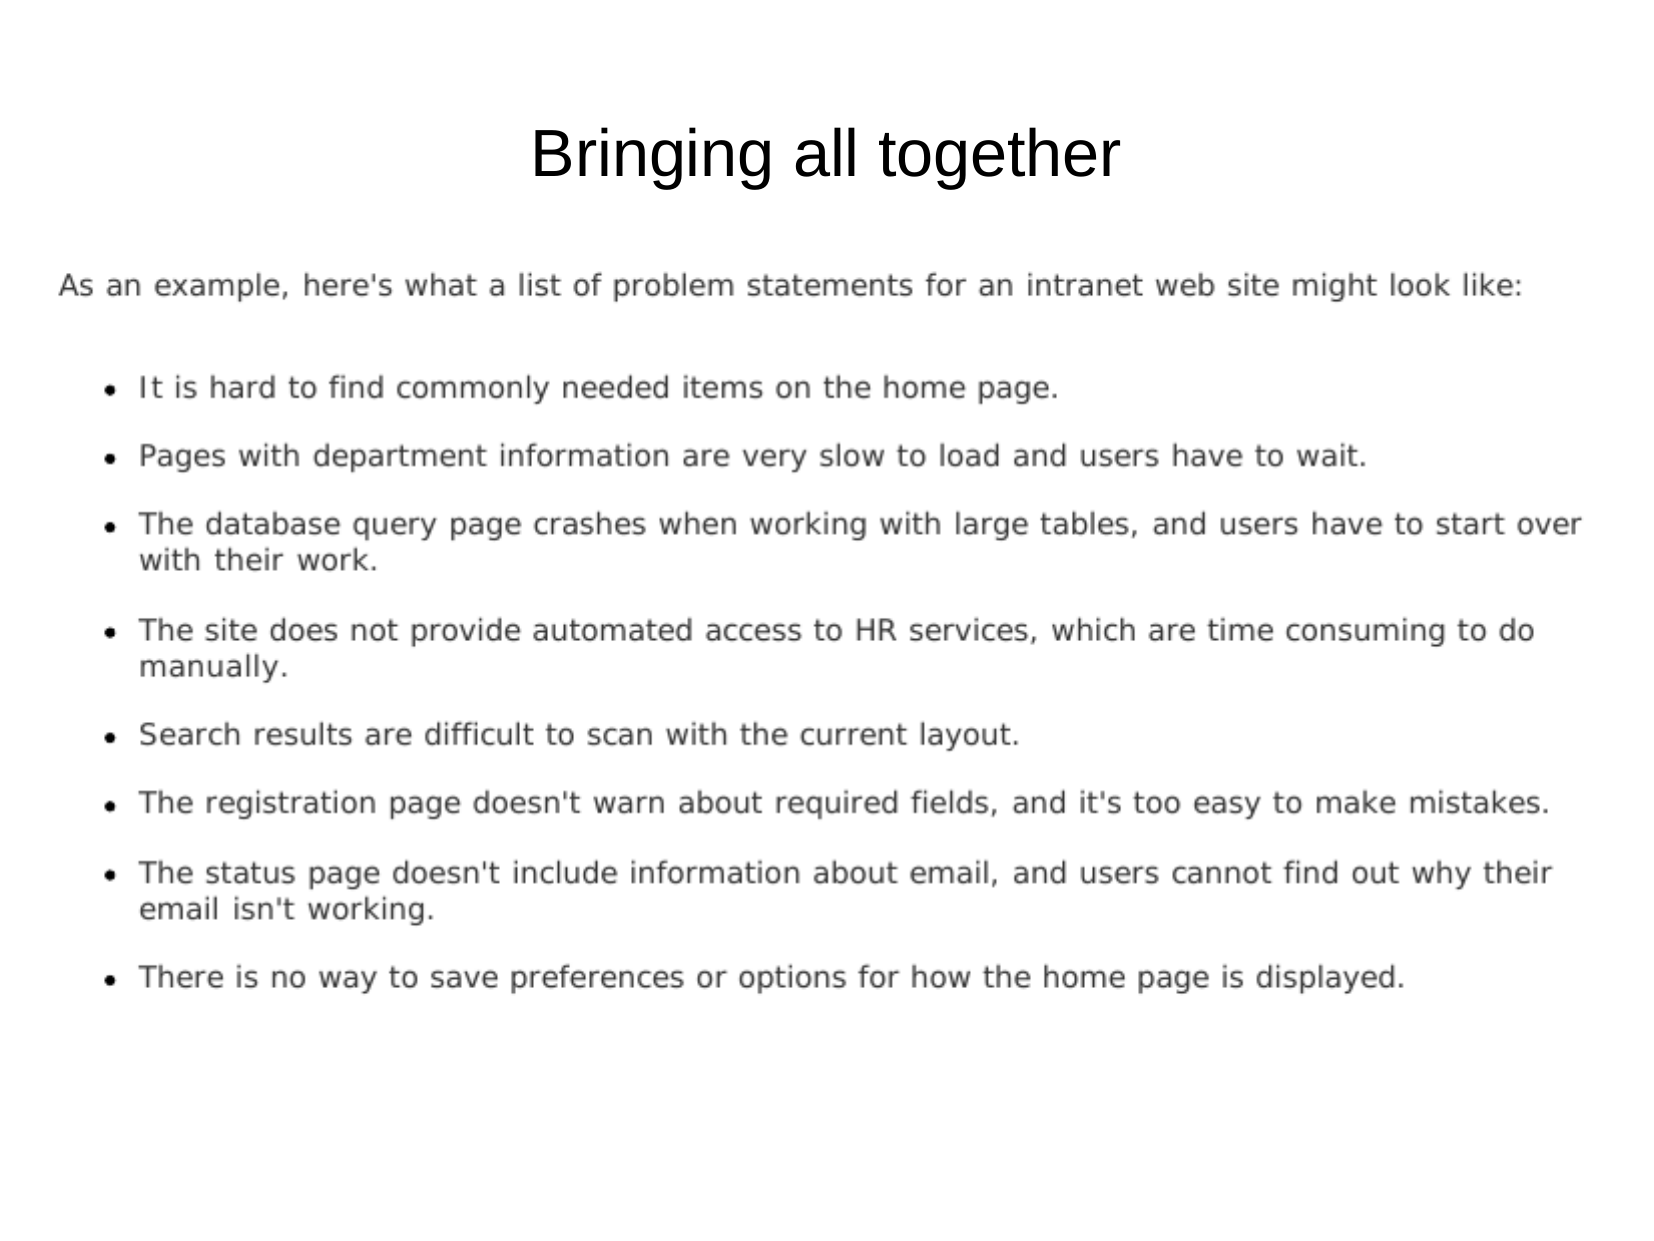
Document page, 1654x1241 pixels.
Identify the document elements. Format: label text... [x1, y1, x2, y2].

picture [47, 264, 1610, 1016]
title Bringing all together [82, 49, 1571, 257]
